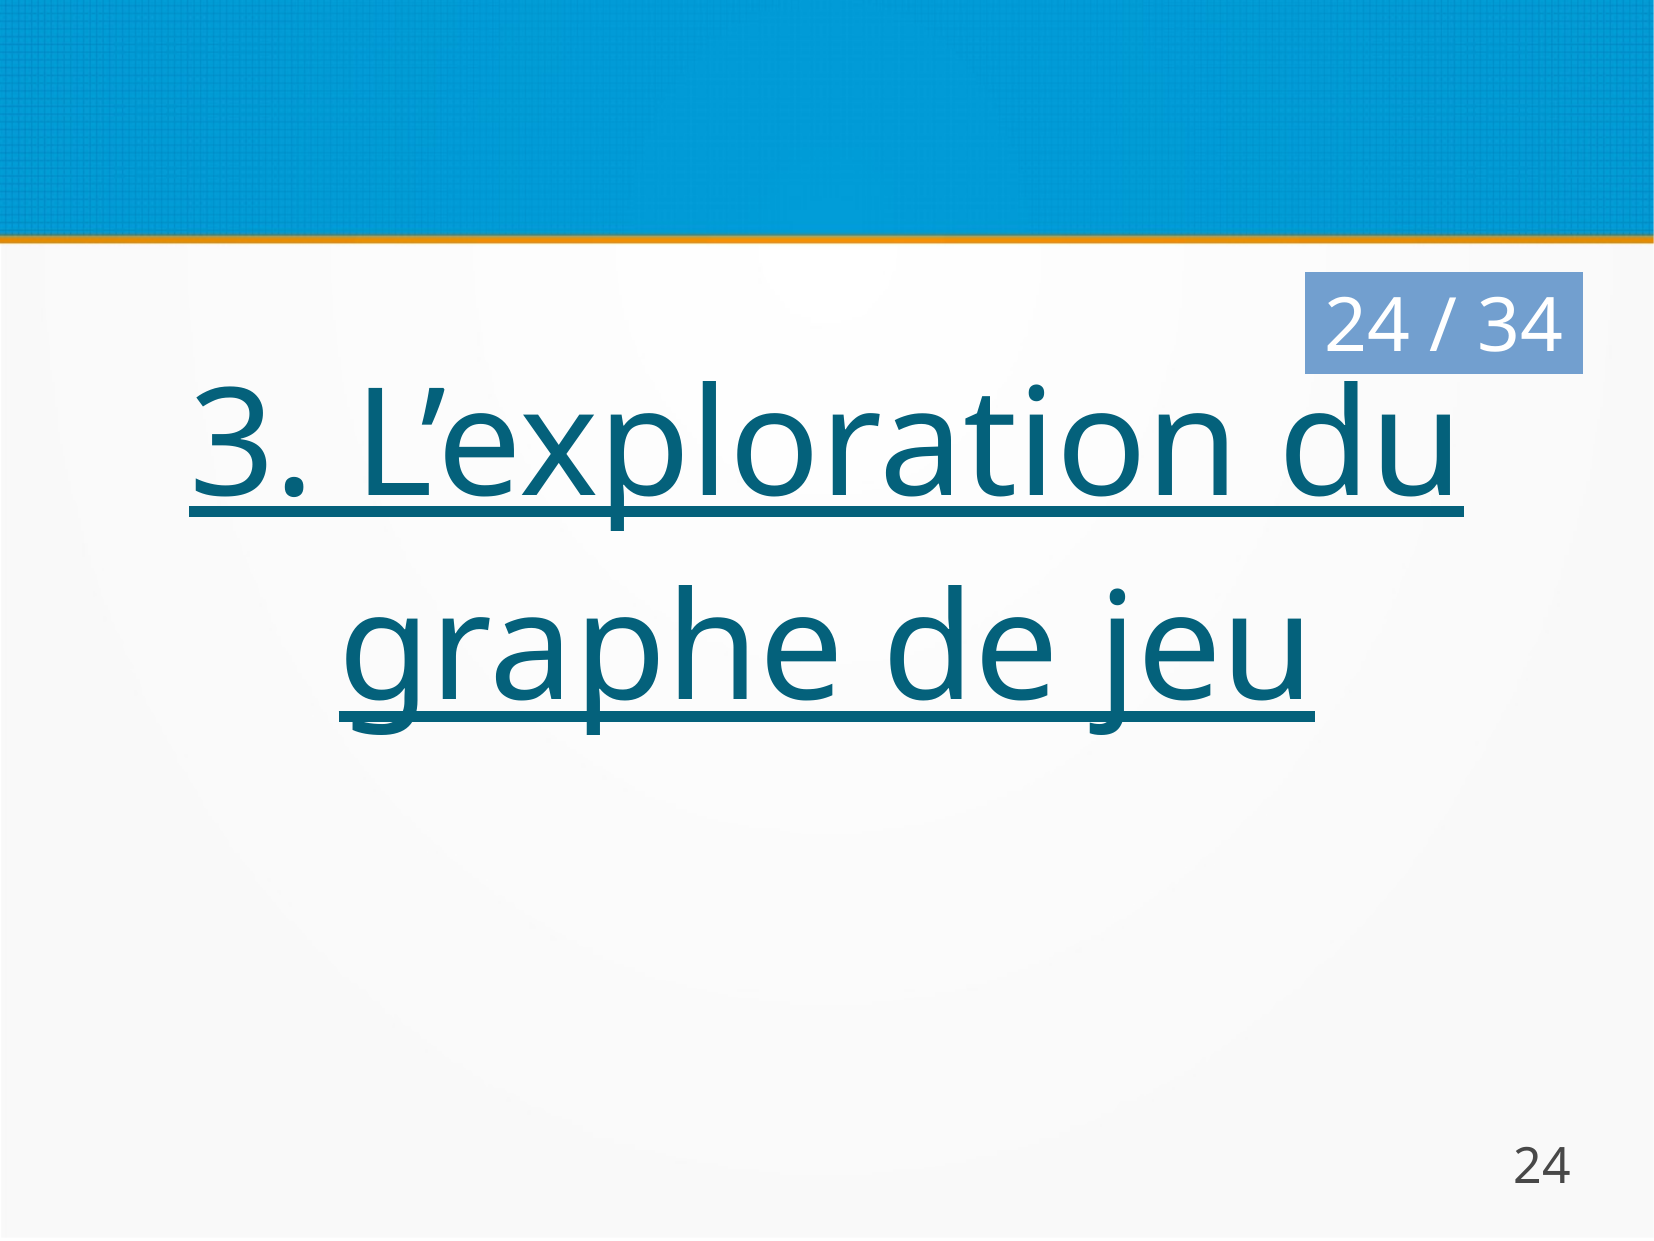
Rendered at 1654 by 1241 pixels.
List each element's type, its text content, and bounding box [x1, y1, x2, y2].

subtitle 3. L’exploration du graphe de jeu [82, 59, 1571, 1019]
picture [0, 233, 1654, 1241]
